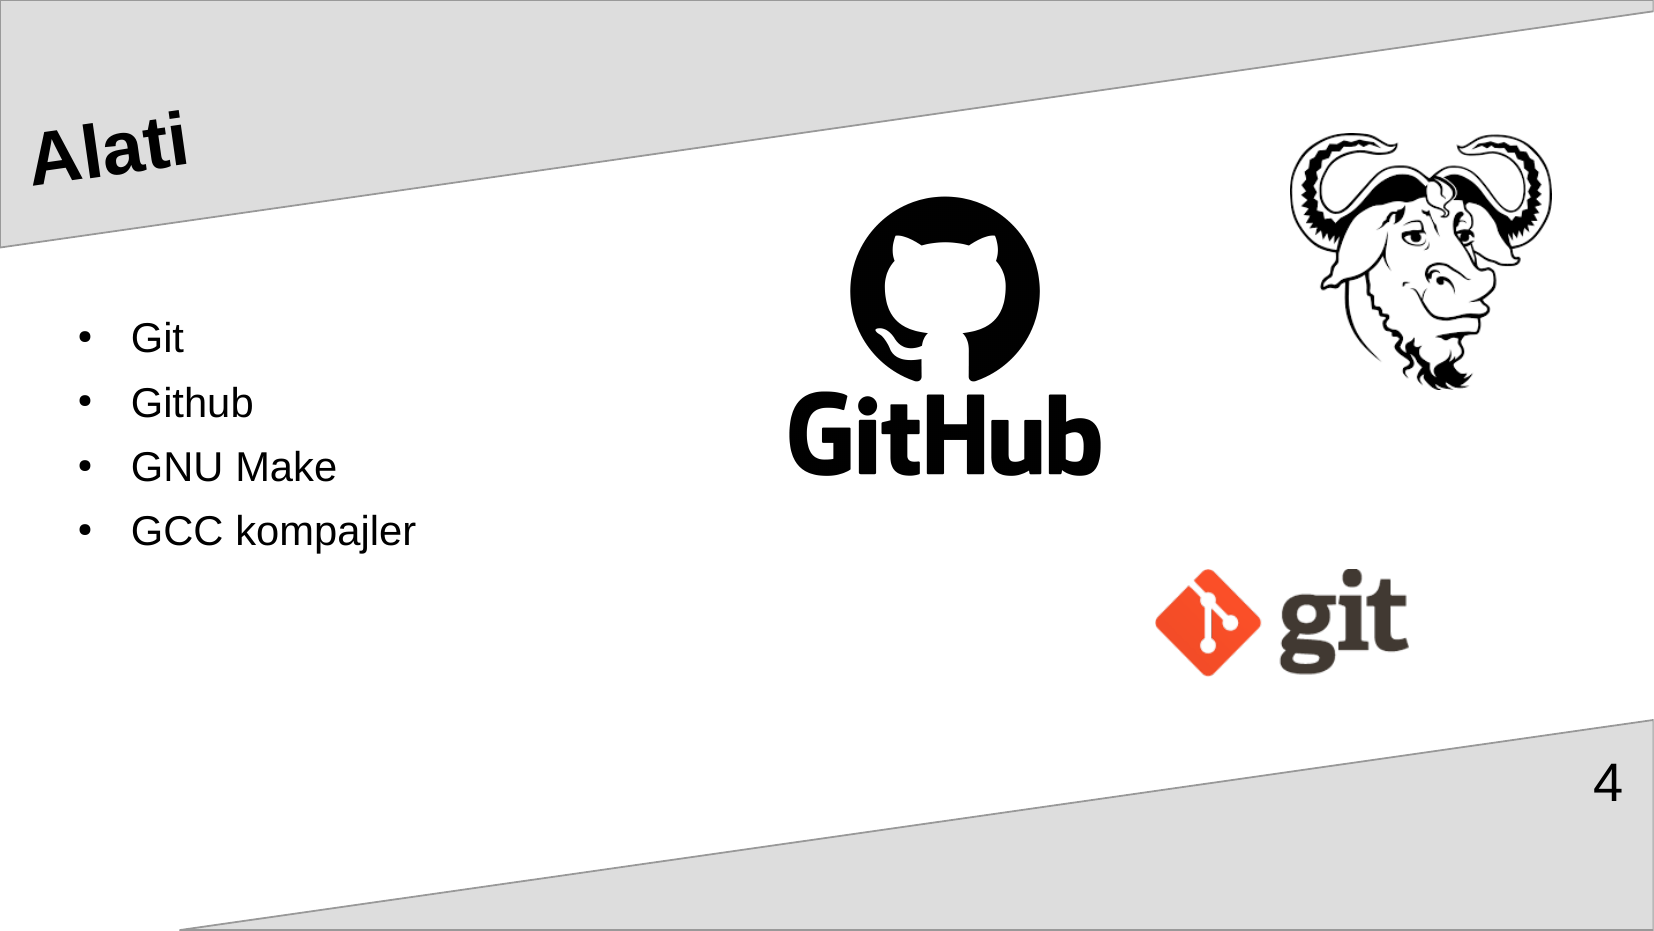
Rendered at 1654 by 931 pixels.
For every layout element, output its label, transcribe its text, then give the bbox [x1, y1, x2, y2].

picture [1290, 133, 1552, 391]
picture [689, 192, 1201, 481]
title Alati [16, 0, 1501, 239]
picture [1155, 569, 1409, 677]
list Git Github GNU Make GCC kompajler [60, 315, 1463, 727]
